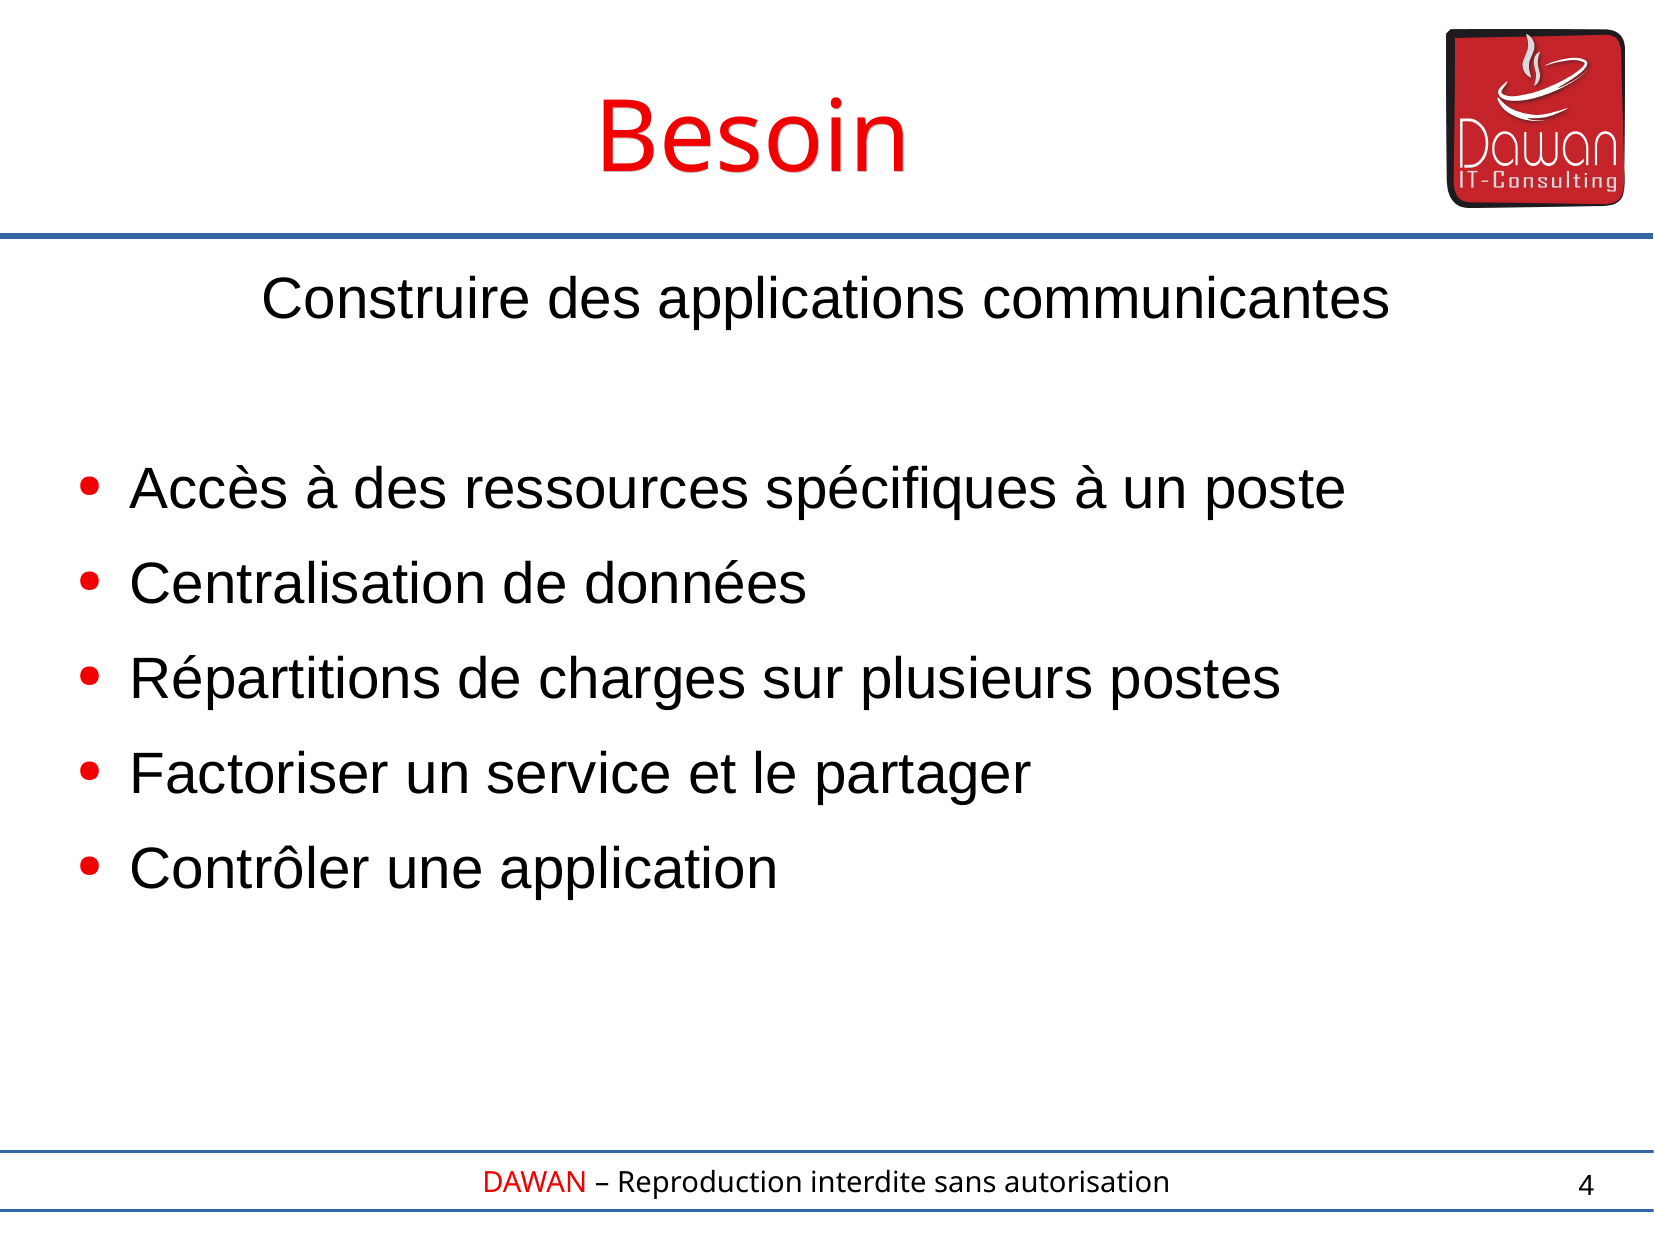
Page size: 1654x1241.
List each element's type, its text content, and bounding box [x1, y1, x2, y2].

title Besoin [59, 29, 1447, 237]
list Construire des applications communicantes Accès à des ressources spécifiques à un poste Centralisation de données Répartitions de charges sur plusieurs postes Factoriser un service et le partager Contrôler une application [59, 265, 1595, 1109]
picture [1447, 29, 1625, 208]
